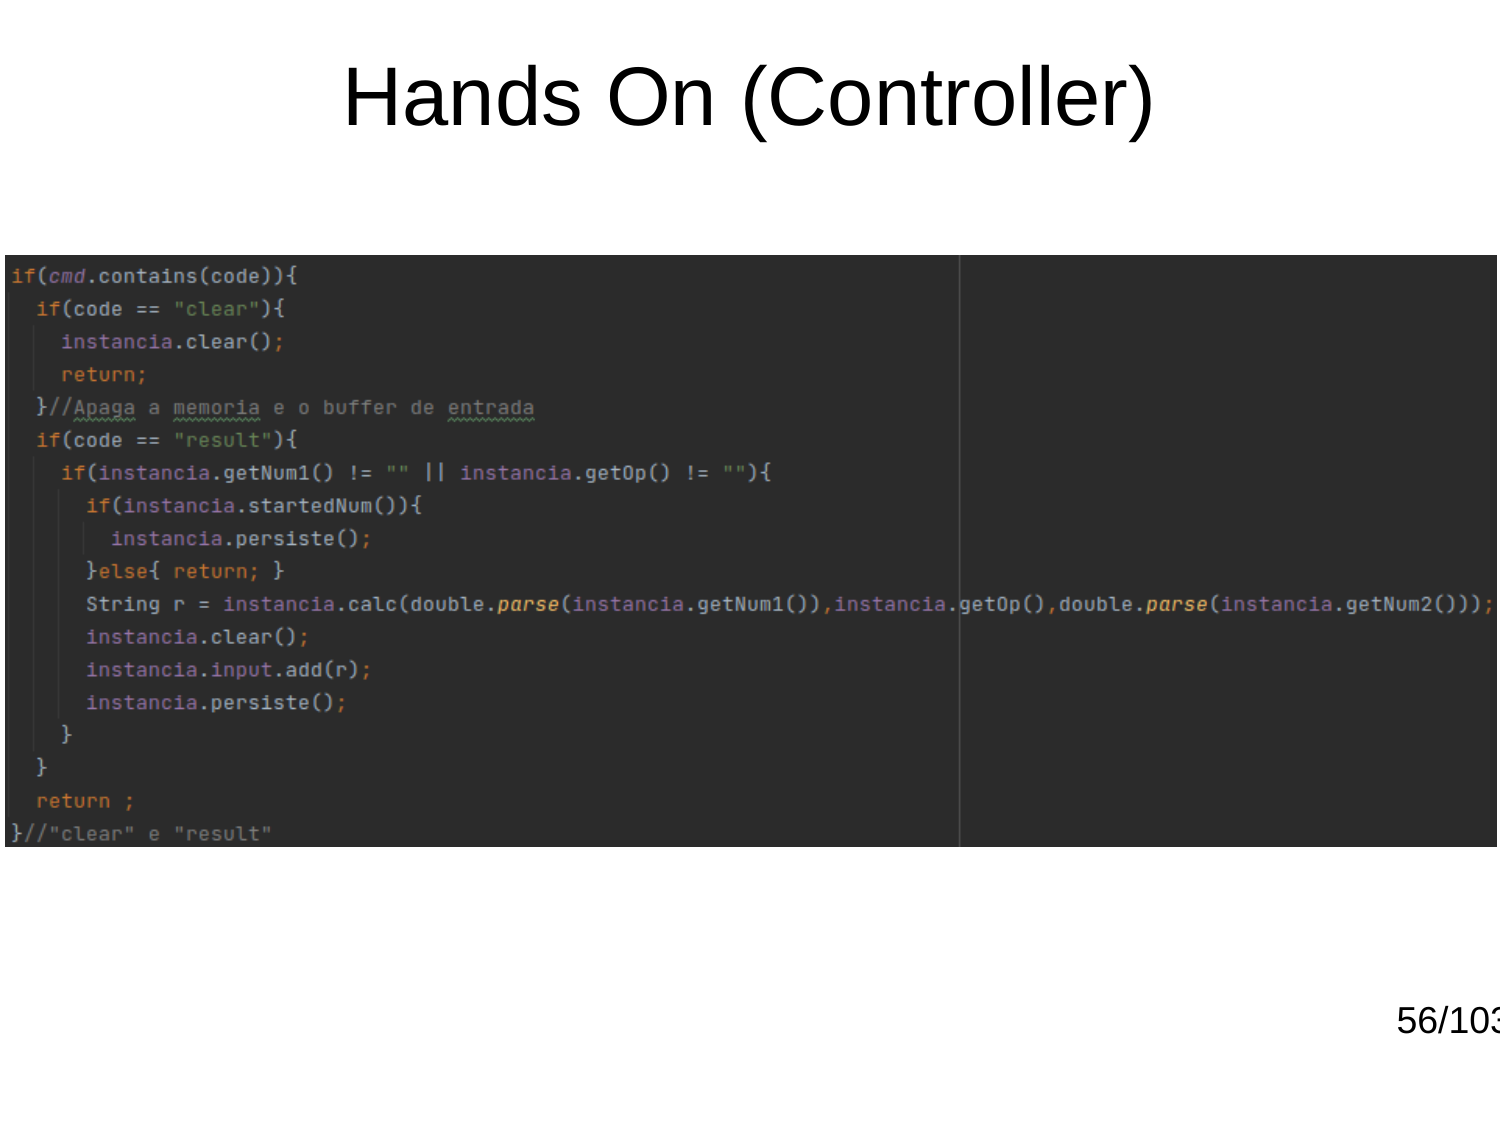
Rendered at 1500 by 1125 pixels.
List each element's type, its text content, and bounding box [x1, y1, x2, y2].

picture [5, 255, 1497, 847]
text_box Hands On (Controller) [74, 30, 1425, 155]
